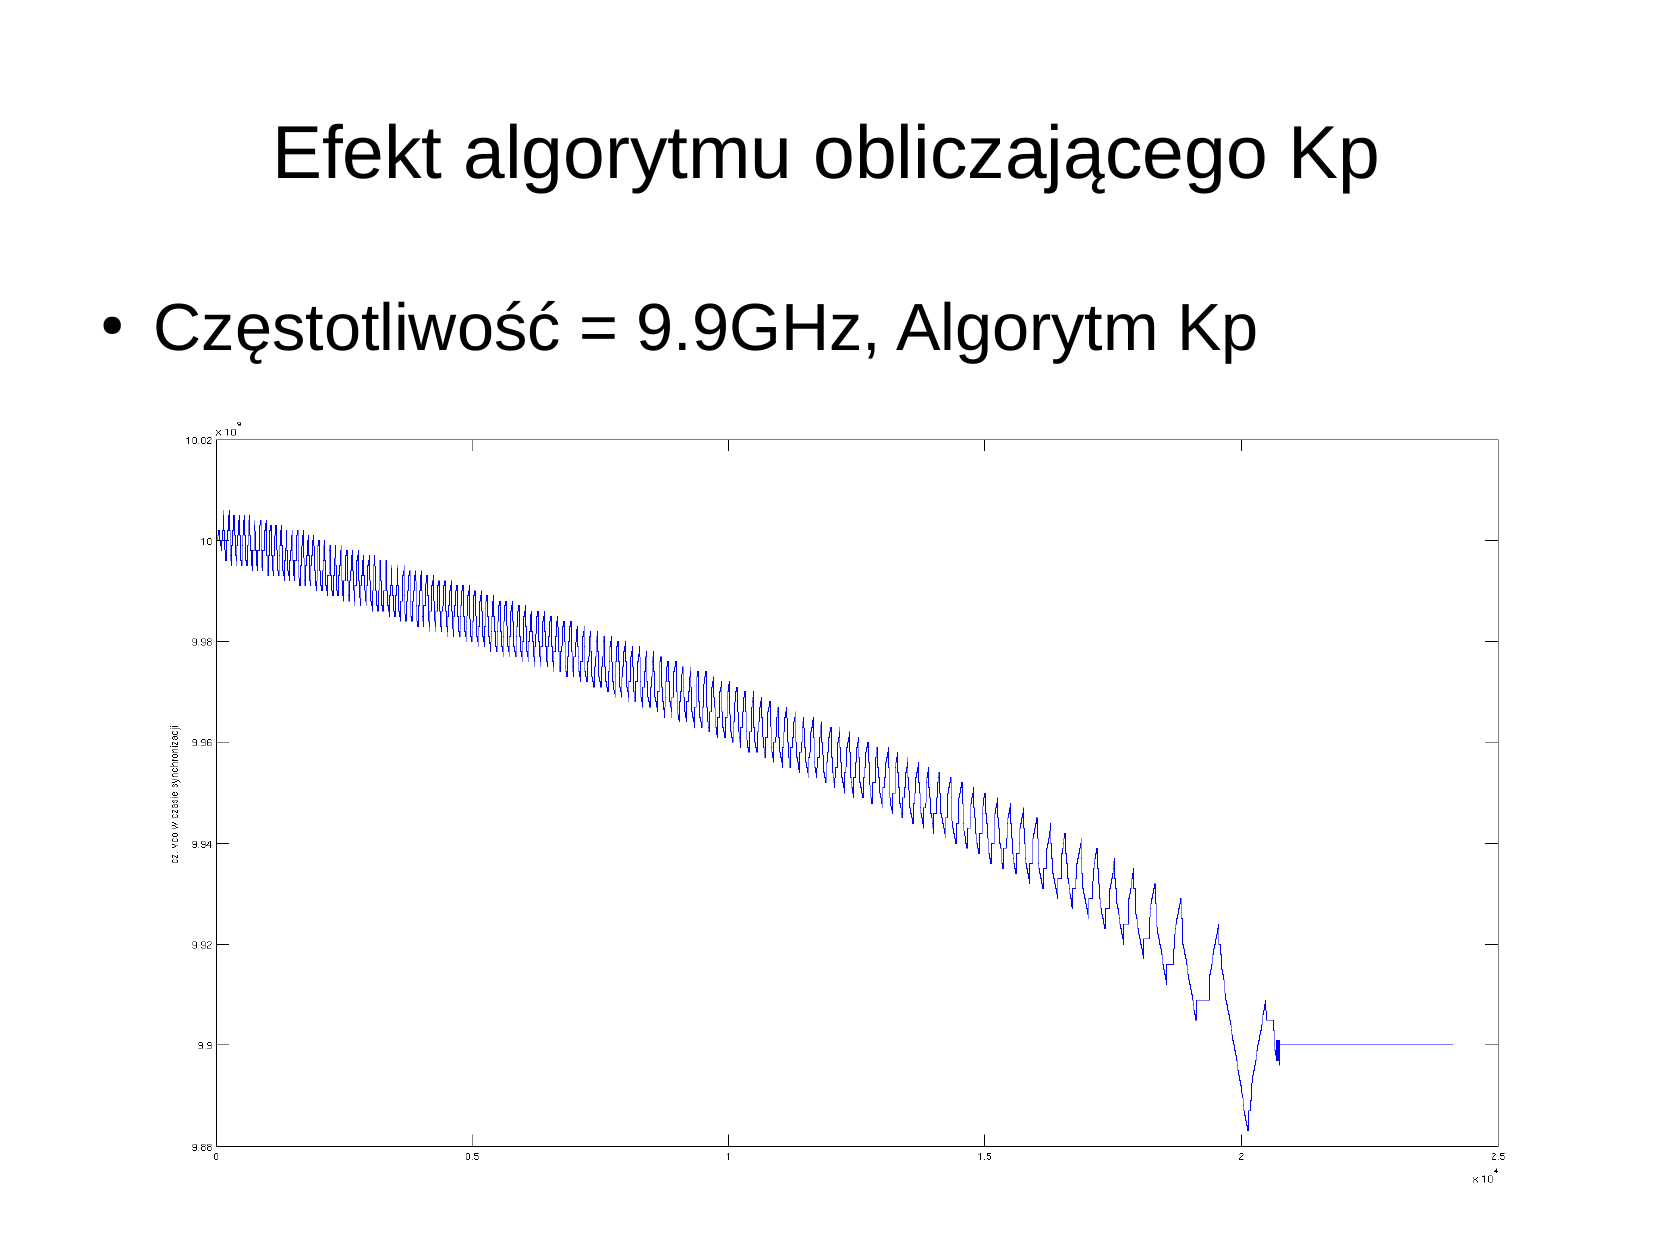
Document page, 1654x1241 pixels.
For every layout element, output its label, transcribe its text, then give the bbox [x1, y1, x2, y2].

picture [0, 374, 1654, 1241]
list Częstotliwość = 9.9GHz, Algorytm Kp [82, 290, 1571, 374]
title Efekt algorytmu obliczającego Kp [82, 49, 1571, 257]
